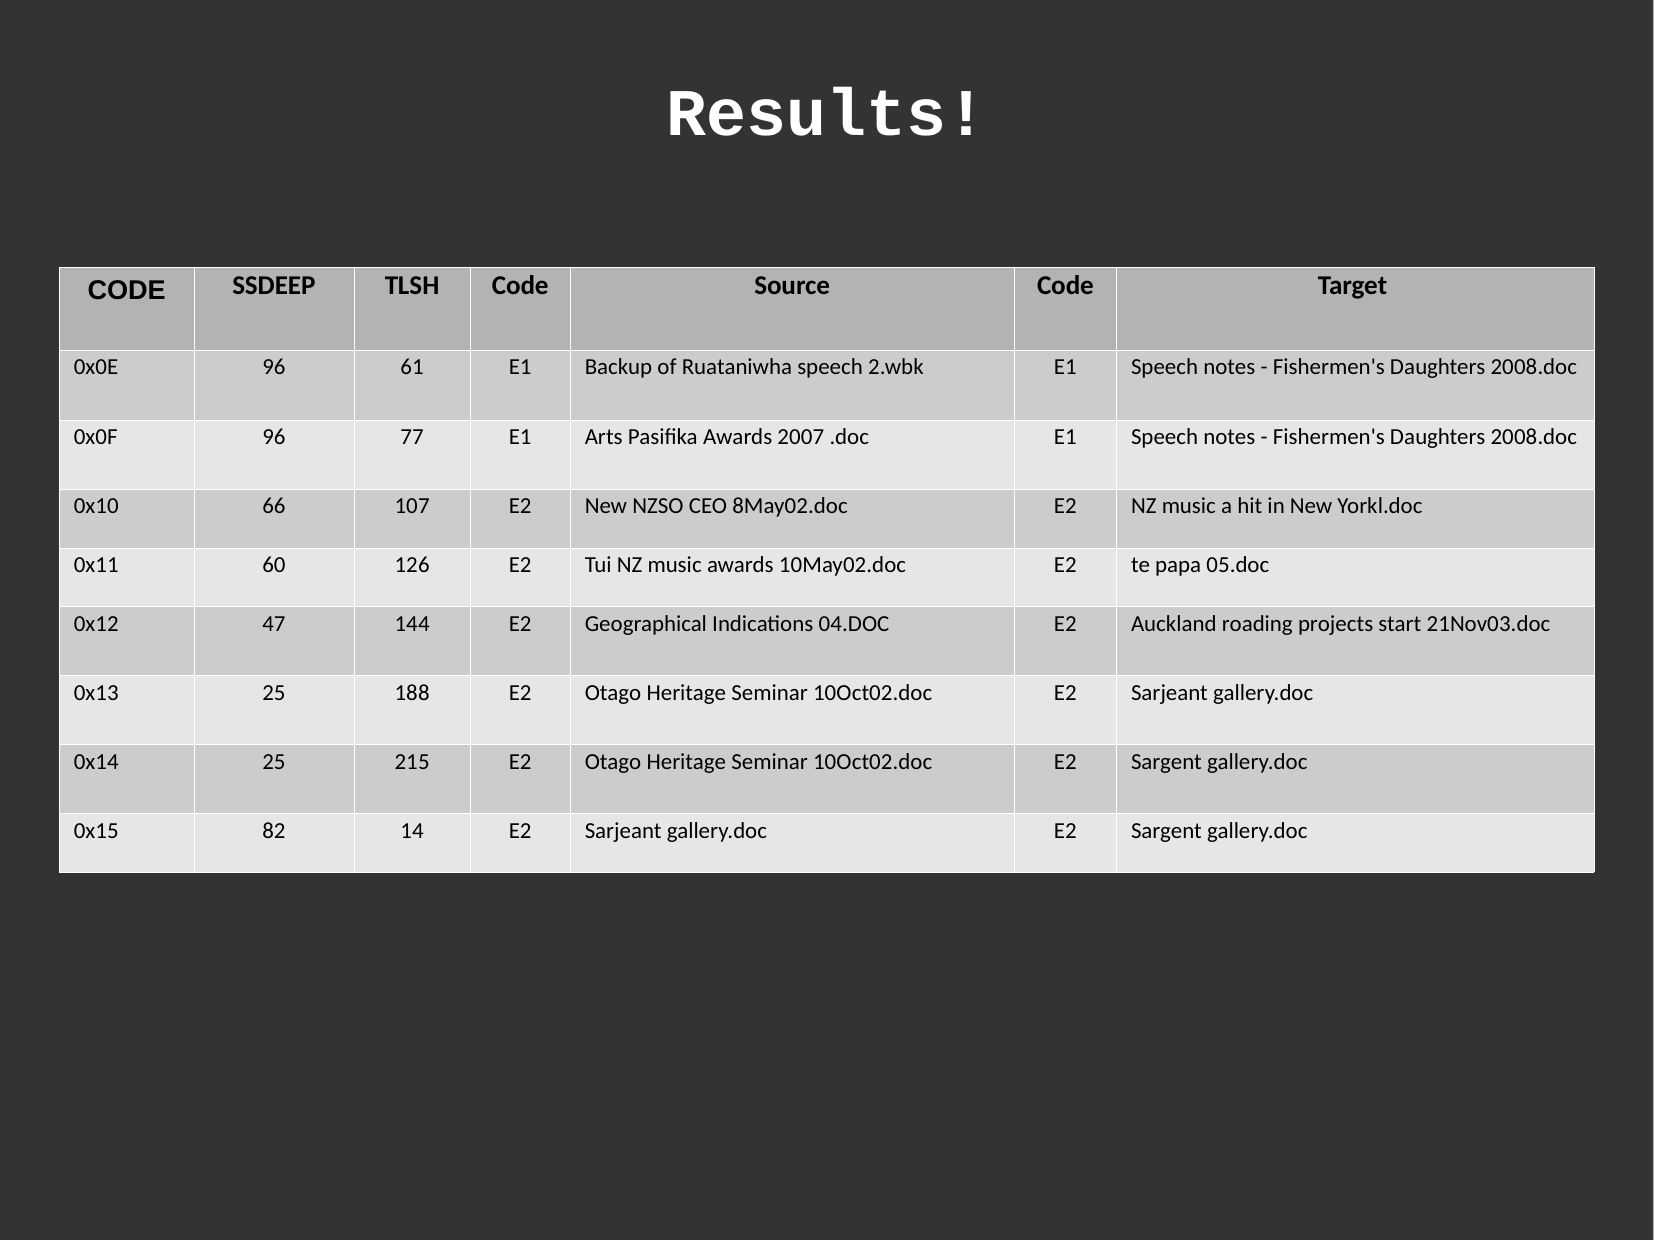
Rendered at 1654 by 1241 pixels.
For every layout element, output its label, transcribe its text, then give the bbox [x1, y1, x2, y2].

table_cell 188 [355, 676, 470, 744]
table_cell Sargent gallery.doc [1117, 814, 1594, 872]
table_cell Sargent gallery.doc [1117, 745, 1594, 813]
table_cell E2 [471, 676, 570, 744]
table_cell E2 [1015, 607, 1116, 675]
table_cell E2 [471, 607, 570, 675]
table_cell 0x15 [60, 814, 194, 872]
table_cell E2 [1015, 490, 1116, 548]
table_cell E2 [471, 814, 570, 872]
table_cell 96 [195, 421, 354, 489]
table_cell 47 [195, 607, 354, 675]
table_header Code [1015, 268, 1116, 350]
table_header SSDEEP [195, 268, 354, 350]
table_cell E2 [471, 549, 570, 606]
table_cell 144 [355, 607, 470, 675]
table_cell 66 [195, 490, 354, 548]
table_cell Speech notes - Fishermen's Daughters 2008.doc [1117, 421, 1594, 489]
table_cell 0x14 [60, 745, 194, 813]
table_cell 0x10 [60, 490, 194, 548]
table_header TLSH [355, 268, 470, 350]
text_box Results! [82, 76, 1571, 160]
table_cell E2 [471, 490, 570, 548]
table_cell E2 [1015, 745, 1116, 813]
table_cell 61 [355, 351, 470, 420]
table_cell 25 [195, 745, 354, 813]
table_cell 60 [195, 549, 354, 606]
table_cell 0x11 [60, 549, 194, 606]
table_cell Sarjeant gallery.doc [1117, 676, 1594, 744]
table_header CODE [60, 268, 194, 350]
table_cell Geographical Indications 04.DOC [571, 607, 1014, 675]
table_cell NZ music a hit in New Yorkl.doc [1117, 490, 1594, 548]
table_cell 14 [355, 814, 470, 872]
table_cell E2 [1015, 676, 1116, 744]
table_cell Otago Heritage Seminar 10Oct02.doc [571, 745, 1014, 813]
table_cell Auckland roading projects start 21Nov03.doc [1117, 607, 1594, 675]
table_cell E1 [471, 421, 570, 489]
table_cell E2 [1015, 549, 1116, 606]
table_cell 25 [195, 676, 354, 744]
table_cell Tui NZ music awards 10May02.doc [571, 549, 1014, 606]
table_cell E1 [1015, 421, 1116, 489]
table_cell Otago Heritage Seminar 10Oct02.doc [571, 676, 1014, 744]
table_cell 0x13 [60, 676, 194, 744]
table_cell 96 [195, 351, 354, 420]
table_cell Backup of Ruataniwha speech 2.wbk [571, 351, 1014, 420]
table_cell 0x0F [60, 421, 194, 489]
table_cell 82 [195, 814, 354, 872]
table_cell 126 [355, 549, 470, 606]
table_cell E1 [1015, 351, 1116, 420]
table_cell E2 [471, 745, 570, 813]
table_cell 107 [355, 490, 470, 548]
table_cell New NZSO CEO 8May02.doc [571, 490, 1014, 548]
table_header Target [1117, 268, 1594, 350]
table_header Source [571, 268, 1014, 350]
table_cell Speech notes - Fishermen's Daughters 2008.doc [1117, 351, 1594, 420]
table_cell Sarjeant gallery.doc [571, 814, 1014, 872]
table_cell Arts Pasifika Awards 2007 .doc [571, 421, 1014, 489]
table_cell te papa 05.doc [1117, 549, 1594, 606]
table_cell 77 [355, 421, 470, 489]
table_cell 215 [355, 745, 470, 813]
table_cell E1 [471, 351, 570, 420]
table_cell 0x12 [60, 607, 194, 675]
table_header Code [471, 268, 570, 350]
table_cell 0x0E [60, 351, 194, 420]
table_cell E2 [1015, 814, 1116, 872]
